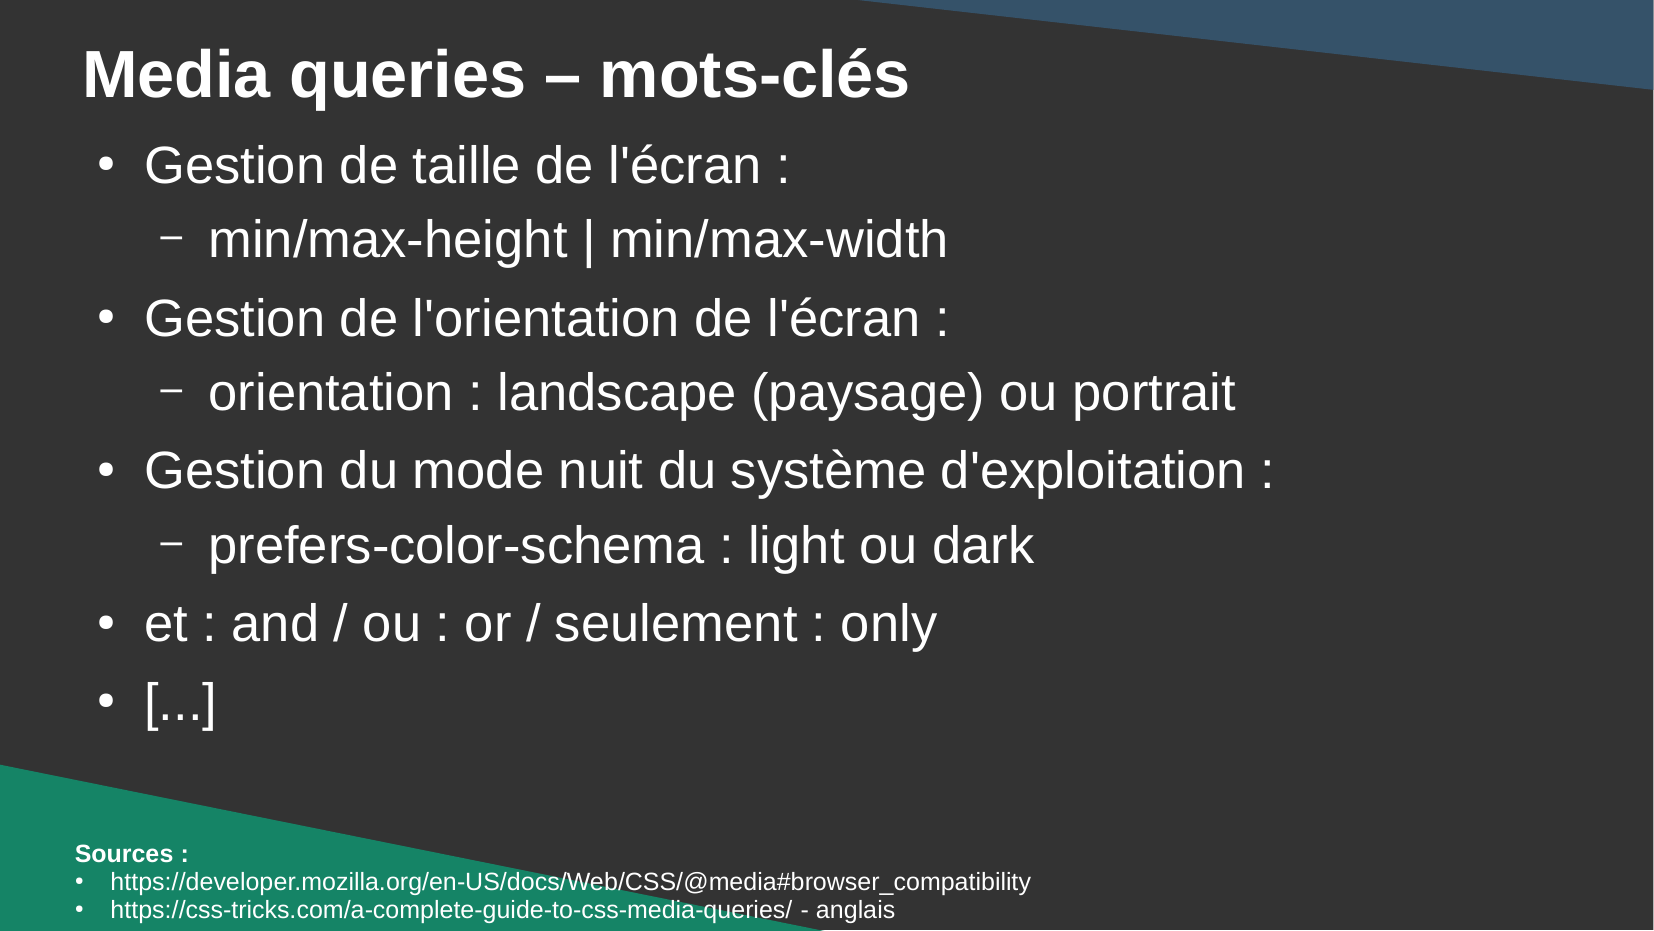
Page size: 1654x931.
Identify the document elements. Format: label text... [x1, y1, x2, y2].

text_box [0, 764, 334, 931]
text_box Sources : https://developer.mozilla.org/en-US/docs/Web/CSS/@media#browser_compatibility https://css-tricks.com/a-complete-guide-to-css-media-queries/ - anglais [60, 832, 1546, 931]
list Gestion de taille de l'écran : min/max-height | min/max-width Gestion de l'orientation de l'écran : orientation : landscape (paysage) ou portrait Gestion du mode nuit du système d'exploitation : prefers-color-schema : light ou dark et : and / ou : or / seulement : only [...] [80, 135, 1605, 733]
text_box [857, 0, 1654, 90]
title Media queries – mots-clés [82, 37, 1571, 122]
